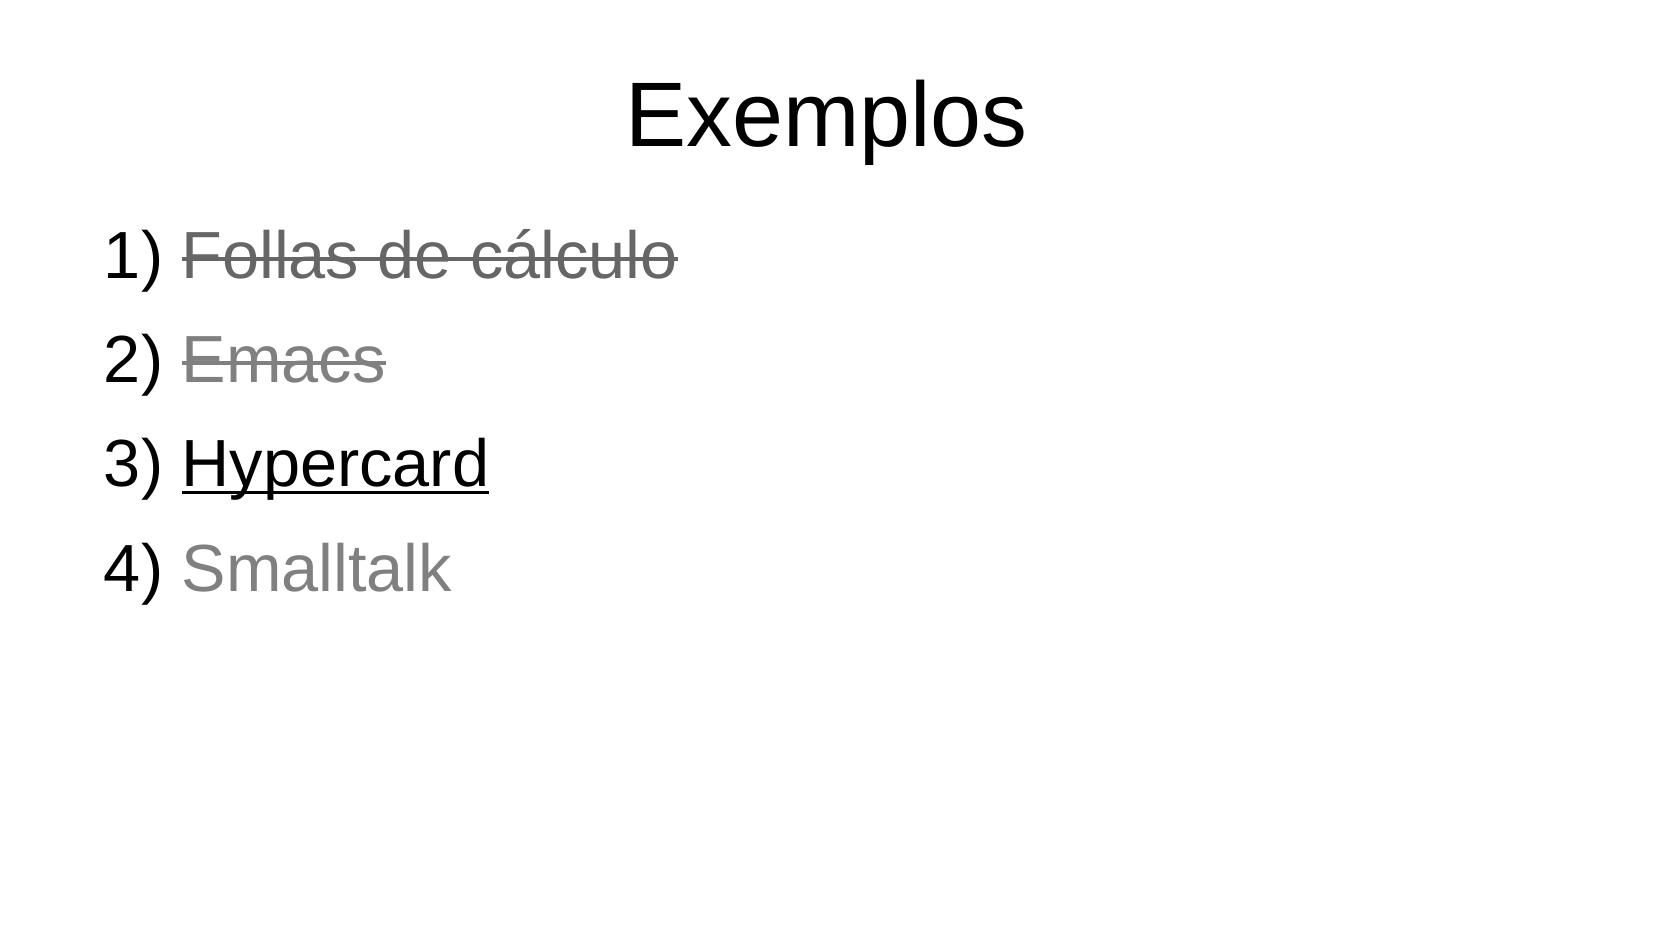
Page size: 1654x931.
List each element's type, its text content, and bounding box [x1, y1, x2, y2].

list Follas de cálculo Emacs Hypercard Smalltalk [86, 217, 1575, 758]
title Exemplos [82, 37, 1571, 193]
